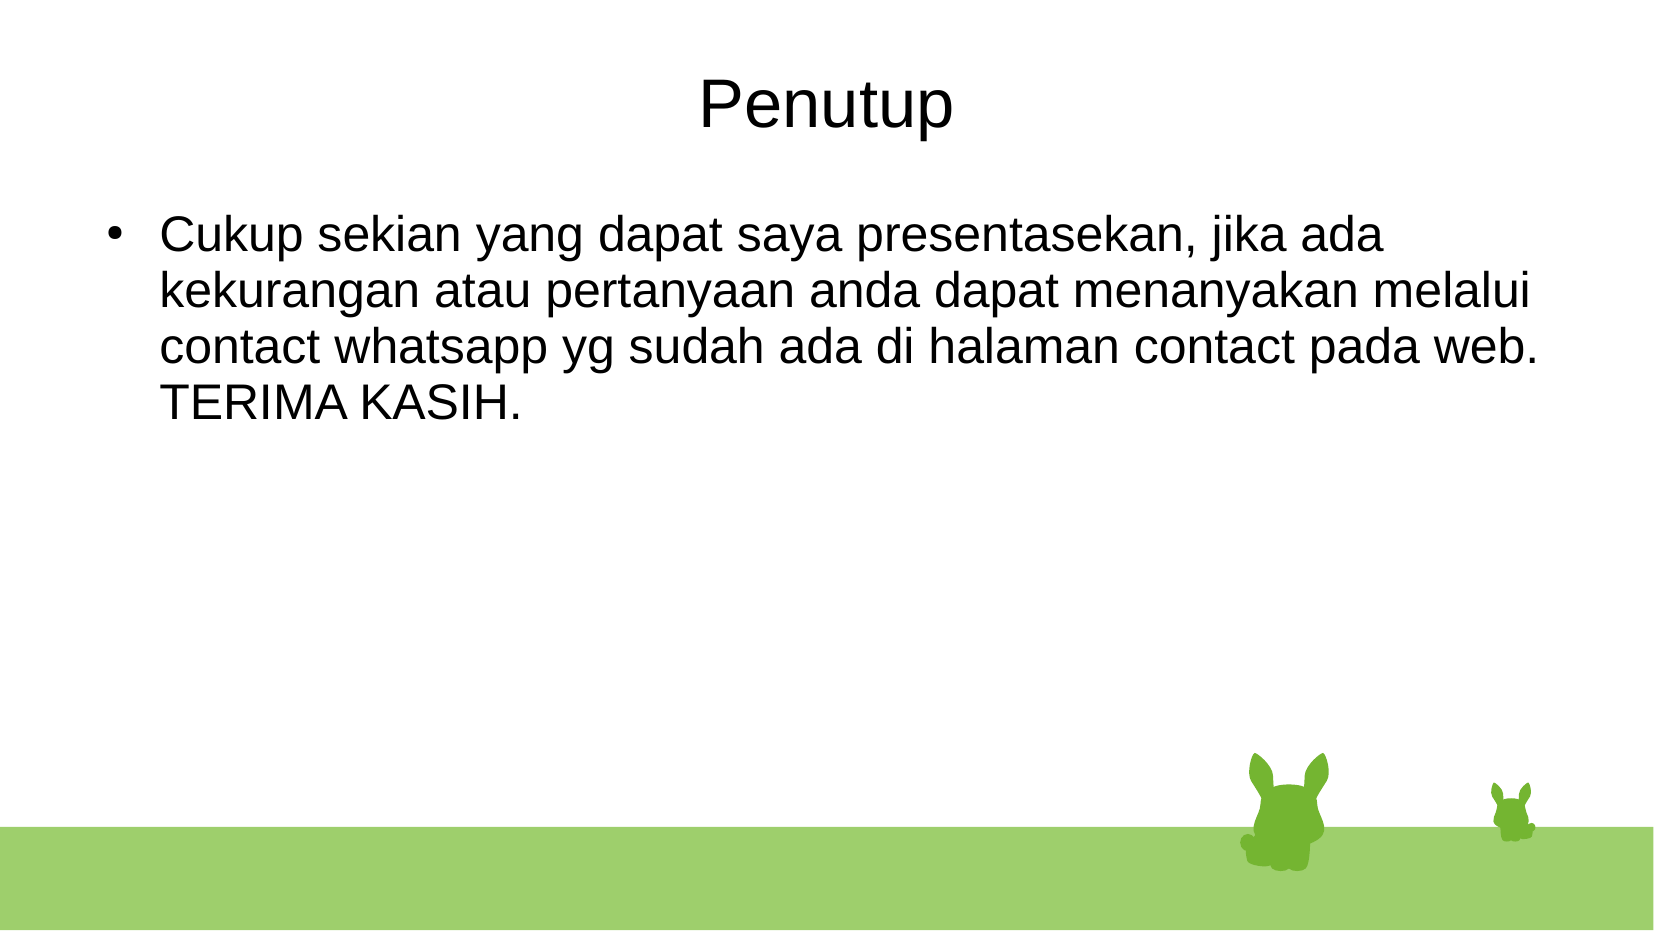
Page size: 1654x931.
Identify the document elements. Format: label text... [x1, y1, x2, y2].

title Penutup [88, 29, 1565, 178]
list Cukup sekian yang dapat saya presentasekan, jika ada kekurangan atau pertanyaan anda dapat menanyakan melalui contact whatsapp yg sudah ada di halaman contact pada web. TERIMA KASIH. [88, 206, 1565, 739]
